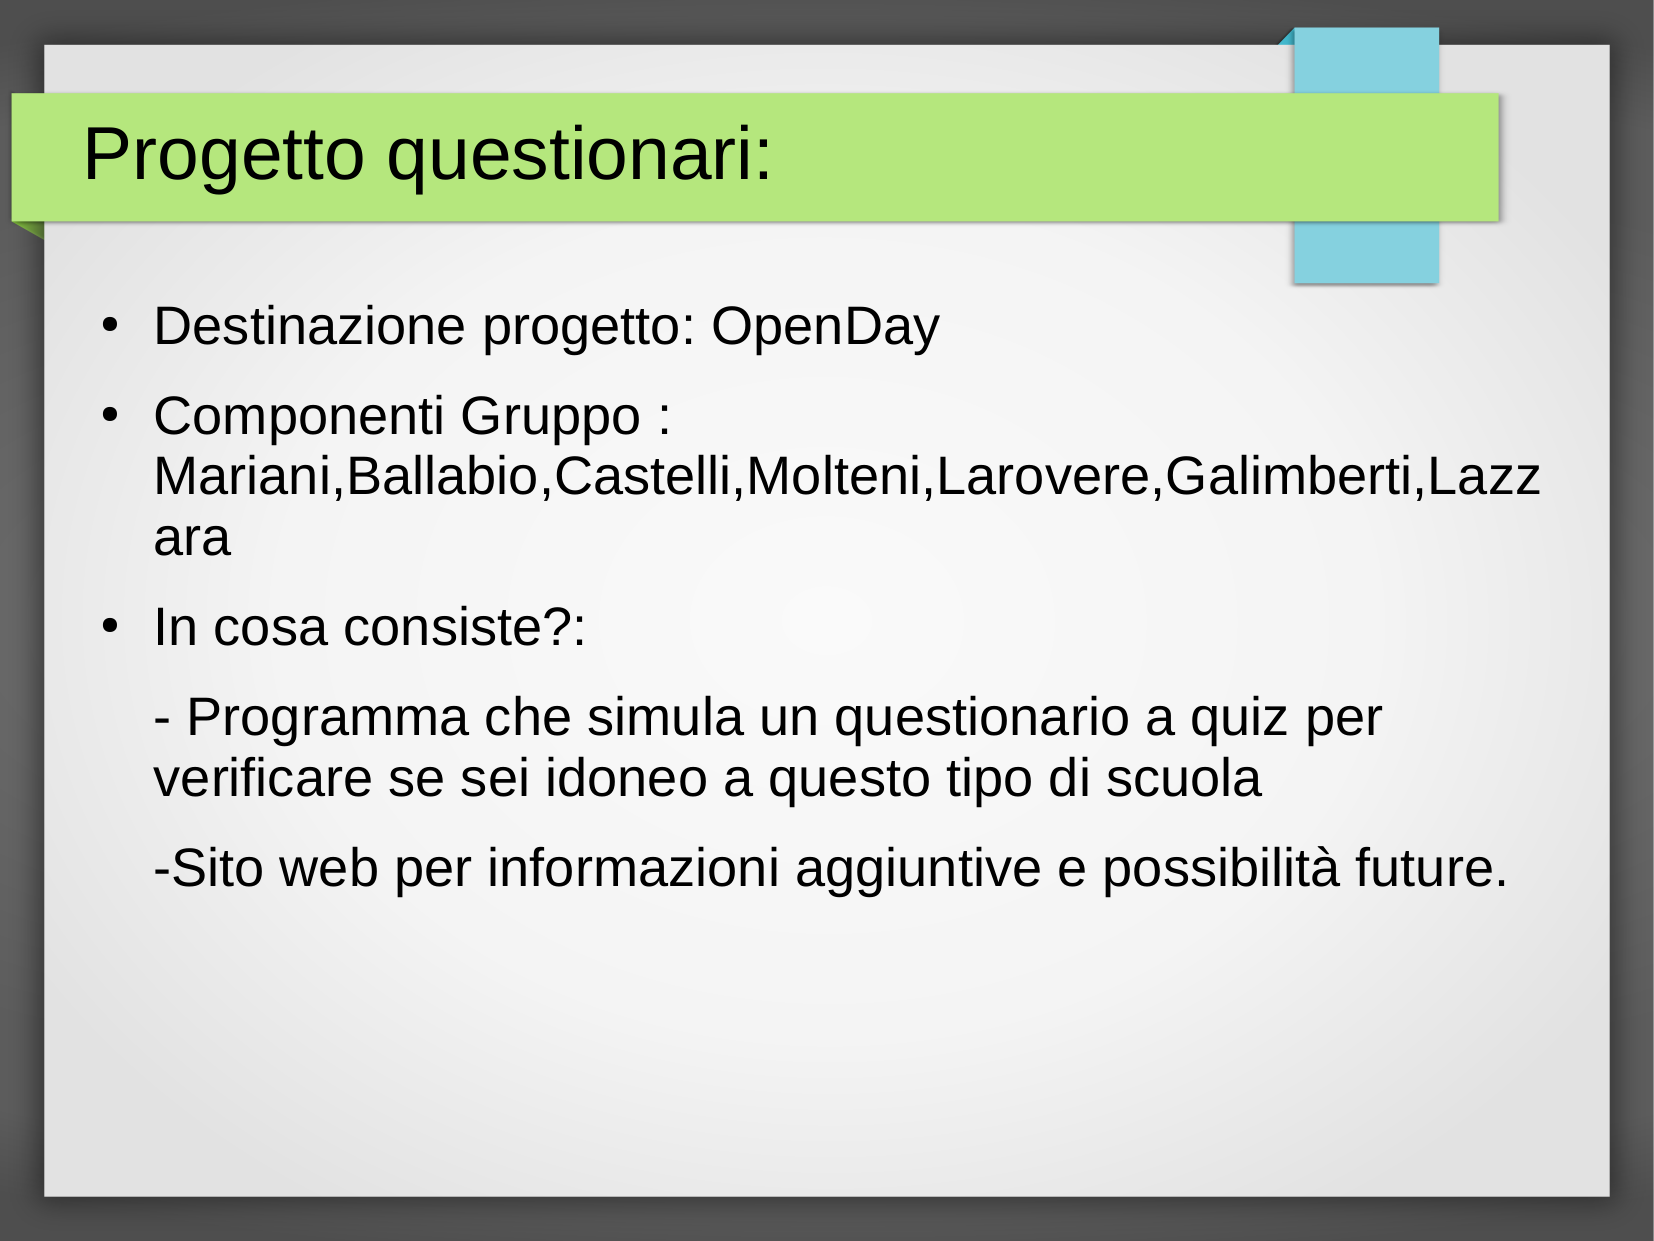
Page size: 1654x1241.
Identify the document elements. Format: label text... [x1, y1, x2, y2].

picture [0, 0, 1654, 1241]
title Progetto questionari: [82, 94, 1264, 213]
list Destinazione progetto: OpenDay Componenti Gruppo : Mariani,Ballabio,Castelli,Molteni,Larovere,Galimberti,Lazzara In cosa consiste?: - Programma che simula un questionario a quiz per verificare se sei idoneo a questo tipo di scuola -Sito web per informazioni aggiuntive e possibilità future. [82, 295, 1571, 1015]
